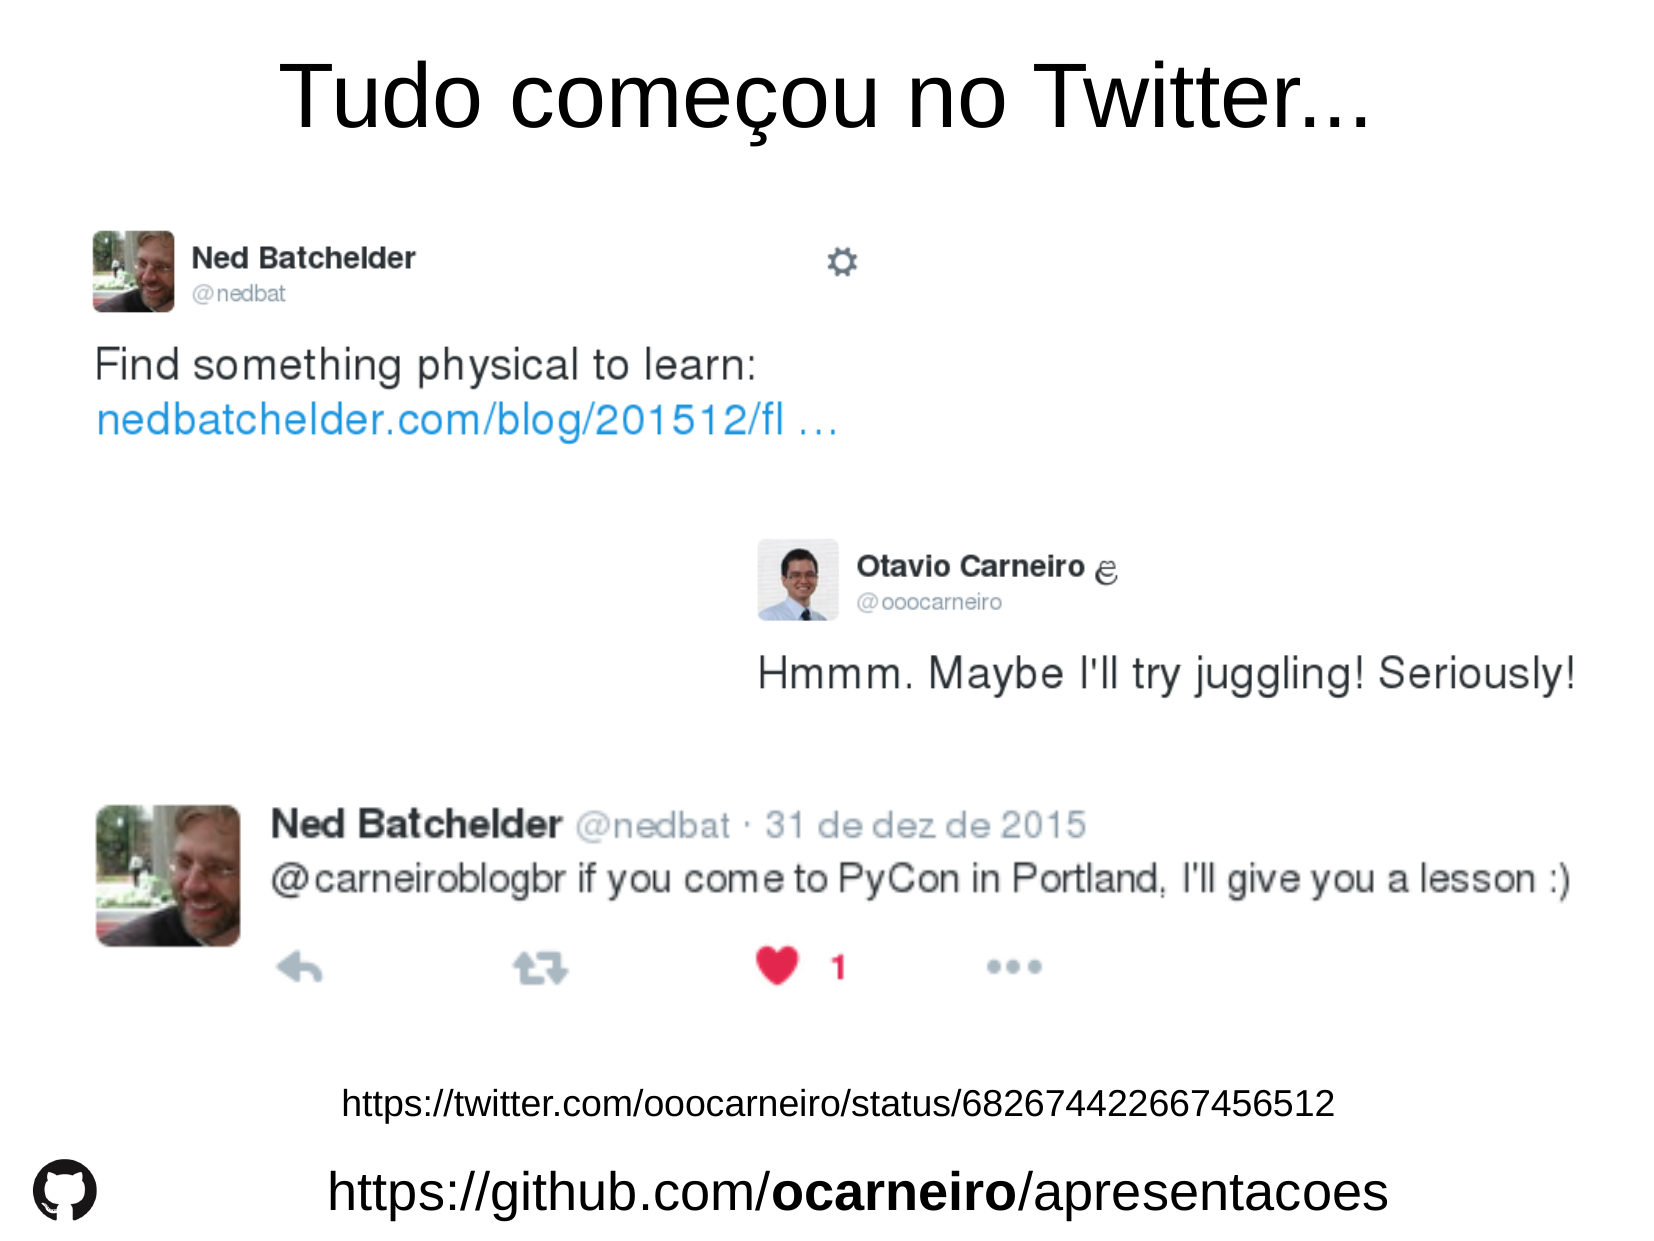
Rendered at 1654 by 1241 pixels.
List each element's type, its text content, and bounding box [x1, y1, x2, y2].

picture [78, 787, 1594, 1010]
picture [29, 1157, 99, 1223]
title Tudo começou no Twitter... [82, 44, 1571, 147]
text_box https://twitter.com/ooocarneiro/status/682674422667456512 [177, 1074, 1501, 1133]
text_box https://github.com/ocarneiro/apresentacoes [106, 1153, 1612, 1241]
picture [76, 228, 869, 455]
picture [750, 533, 1596, 709]
